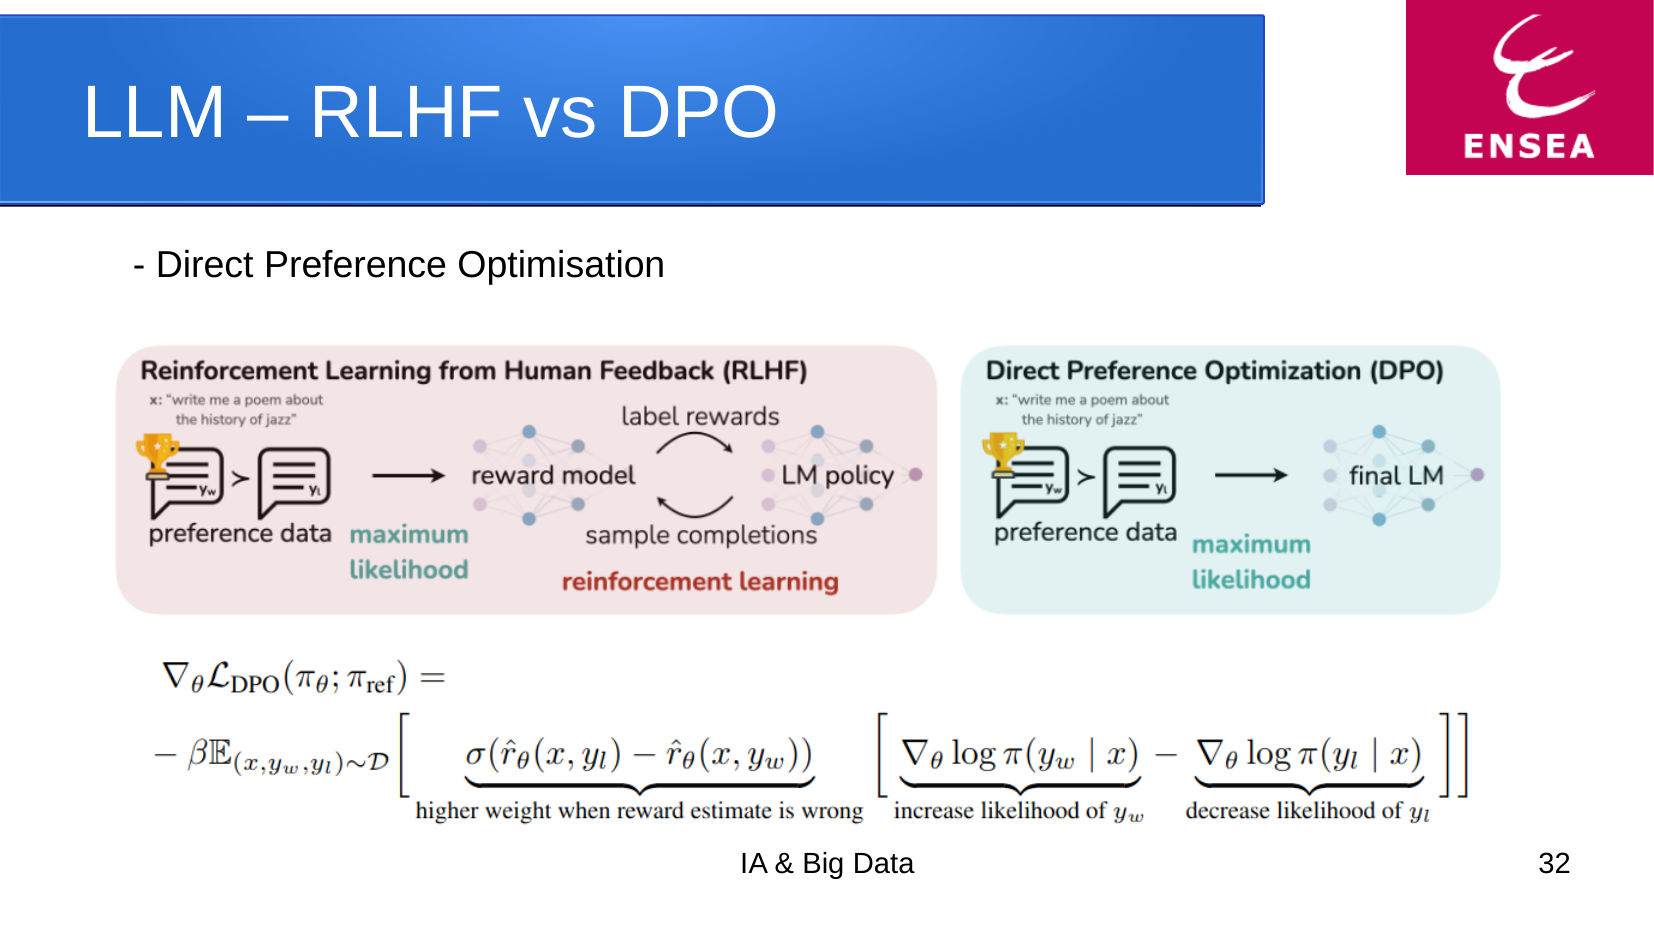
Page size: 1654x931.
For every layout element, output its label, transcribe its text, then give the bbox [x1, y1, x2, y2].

picture [130, 649, 1477, 834]
title LLM – RLHF vs DPO [82, 35, 1235, 189]
picture [65, 335, 1542, 632]
picture [1406, 0, 1654, 175]
text_box - Direct Preference Optimisation [118, 236, 745, 294]
